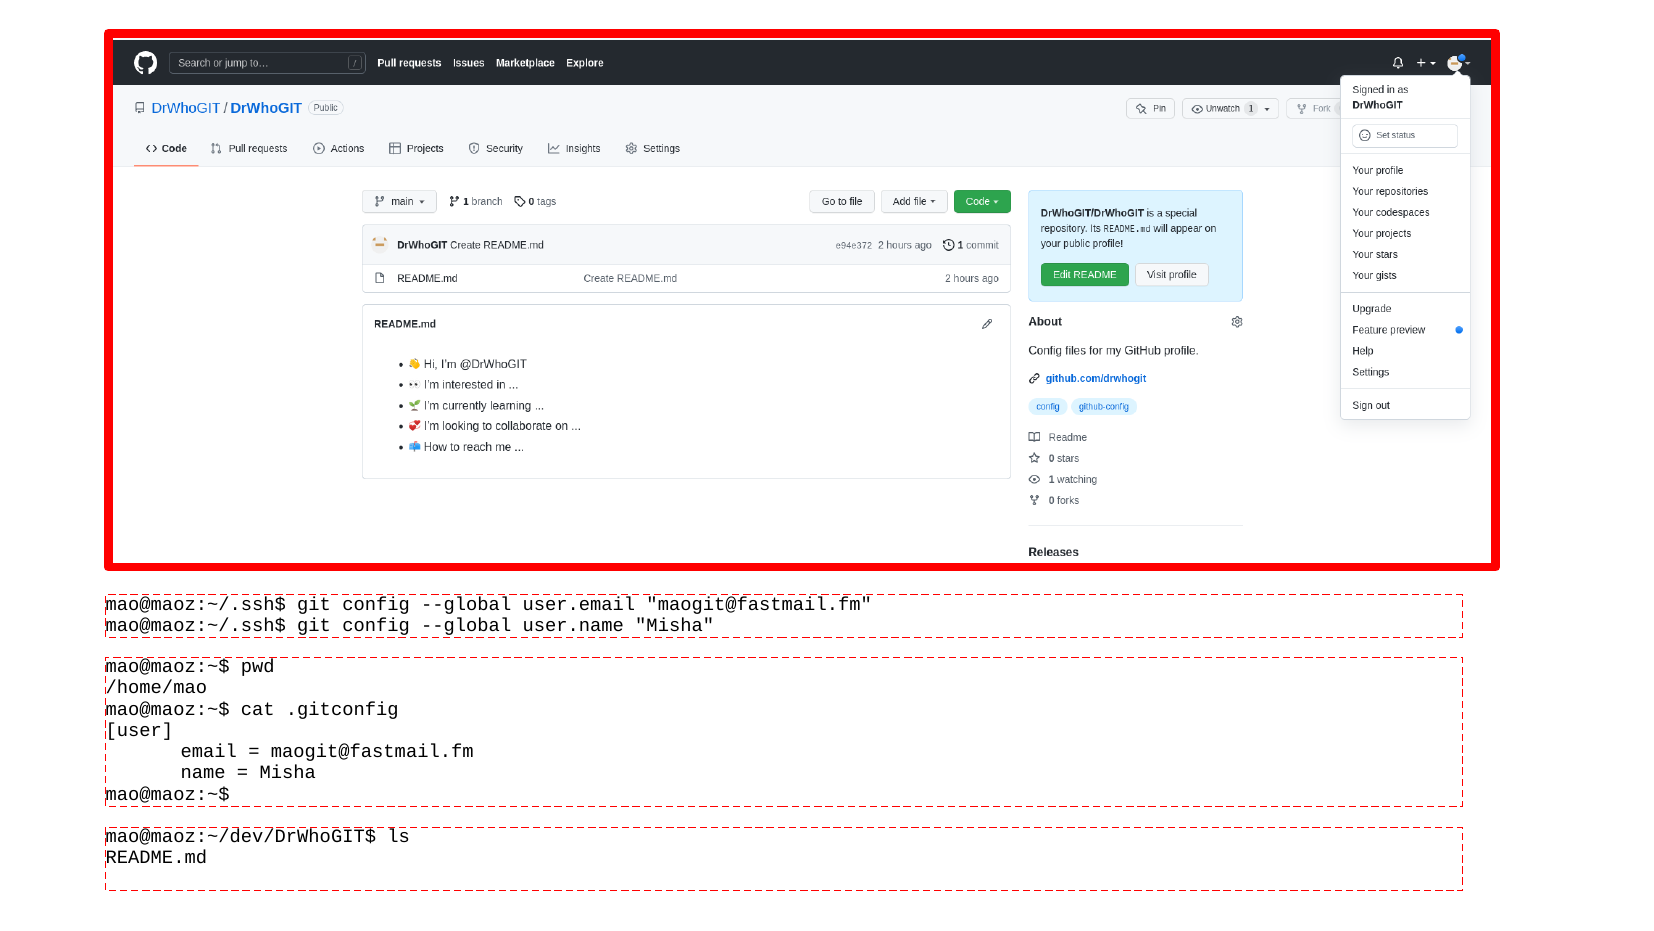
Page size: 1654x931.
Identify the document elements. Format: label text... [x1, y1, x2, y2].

text_box mao@maoz:~/dev/DrWhoGIT$ ls README.md [105, 827, 1463, 891]
picture [112, 37, 1492, 563]
text_box mao@maoz:~/.ssh$ git config --global user.email "maogit@fastmail.fm" mao@maoz:~/.ssh$ git config --global user.name "Misha" [105, 594, 1463, 638]
text_box mao@maoz:~$ pwd /home/mao mao@maoz:~$ cat .gitconfig [user] email = maogit@fastmail.fm name = Misha mao@maoz:~$ [105, 657, 1463, 807]
